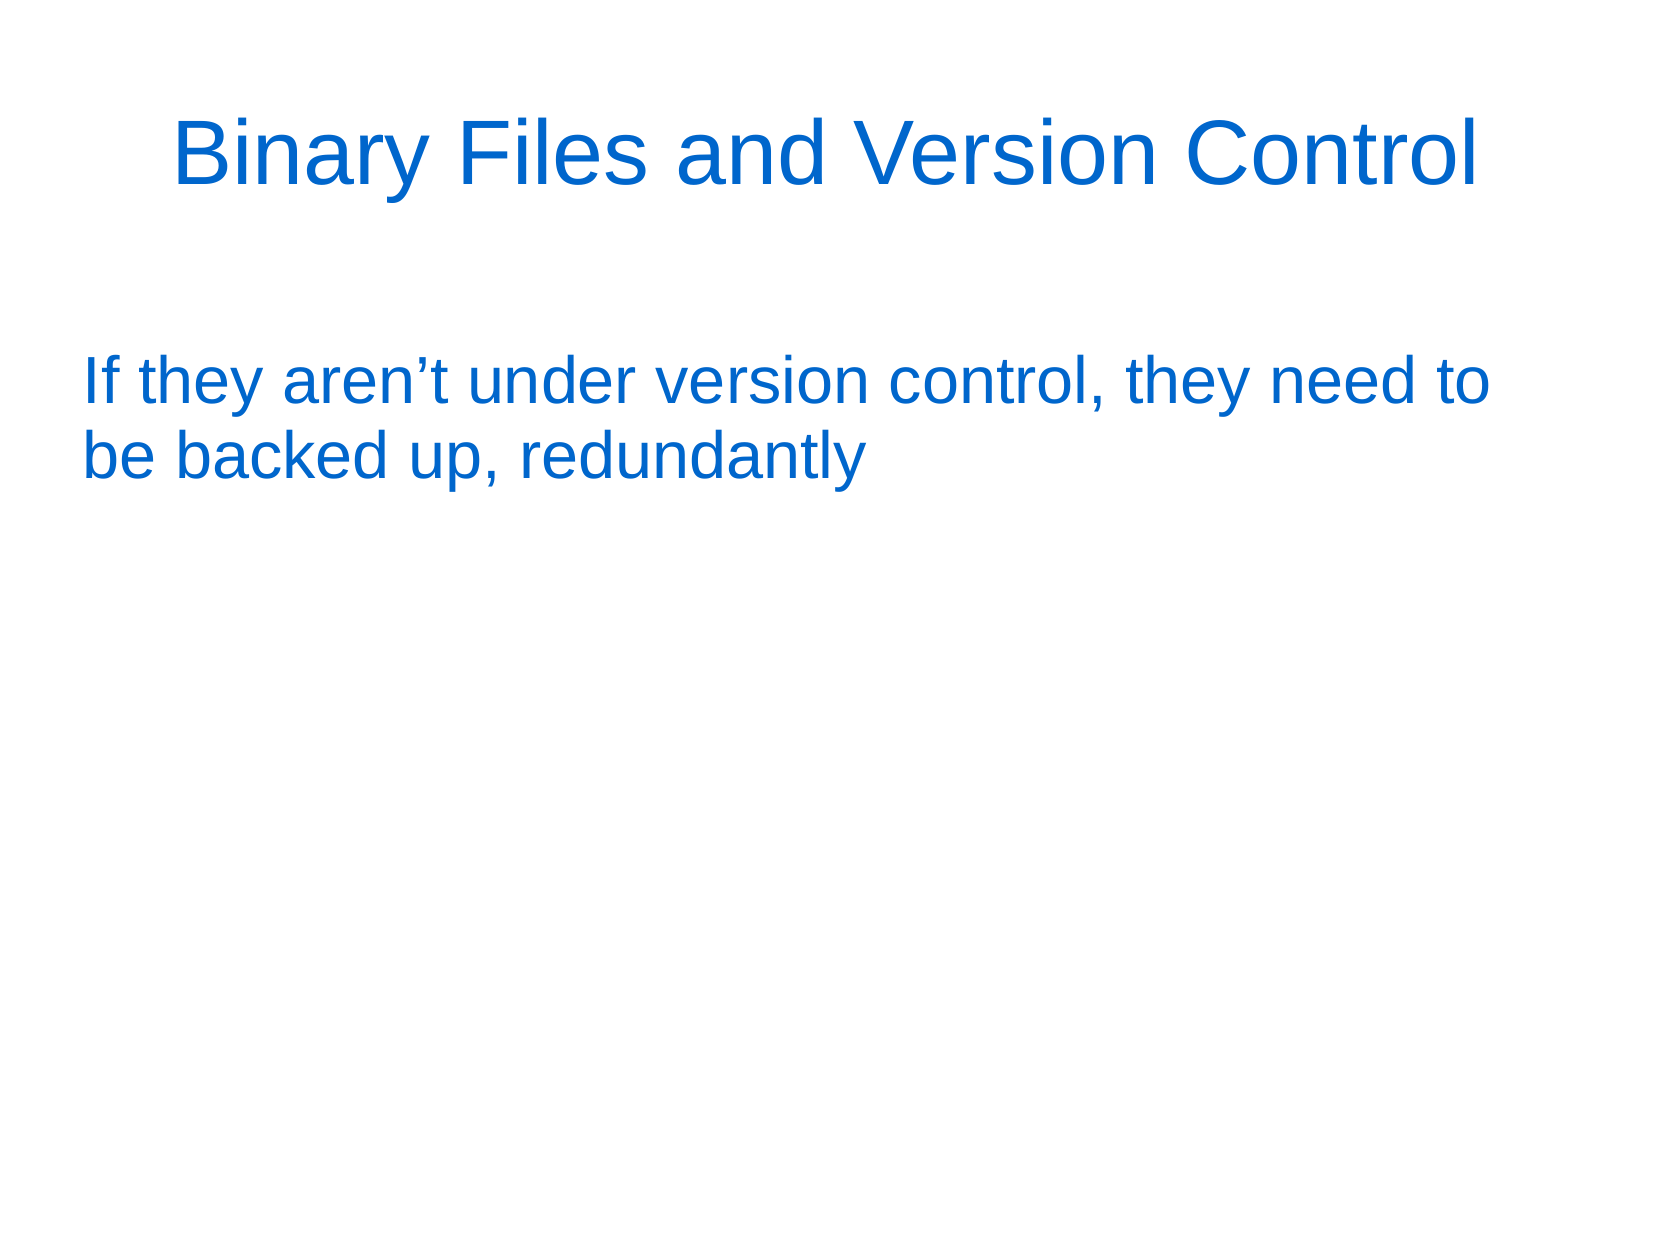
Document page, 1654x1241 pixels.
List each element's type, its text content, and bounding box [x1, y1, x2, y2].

title Binary Files and Version Control [82, 49, 1571, 257]
list If they aren’t under version control, they need to be backed up, redundantly [82, 343, 1571, 1063]
